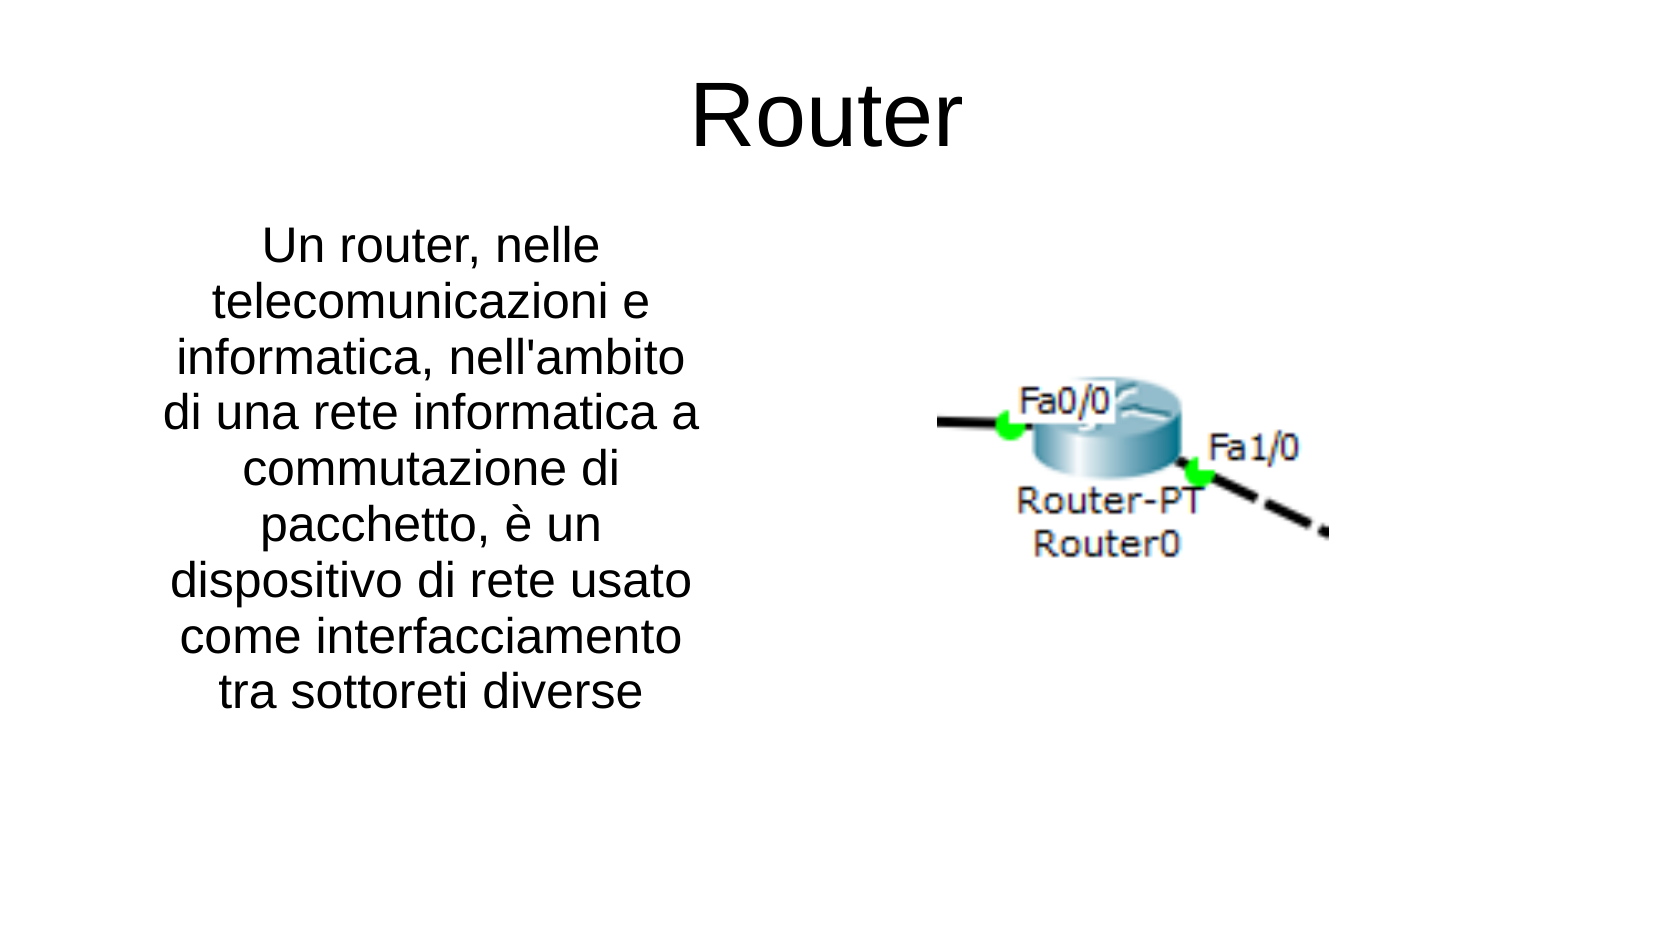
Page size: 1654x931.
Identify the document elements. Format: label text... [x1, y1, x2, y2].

title Router [82, 37, 1571, 193]
list Un router, nelle telecomunicazioni e informatica, nell'ambito di una rete informatica a commutazione di pacchetto, è un dispositivo di rete usato come interfacciamento tra sottoreti diverse [82, 217, 709, 758]
picture [937, 345, 1329, 591]
